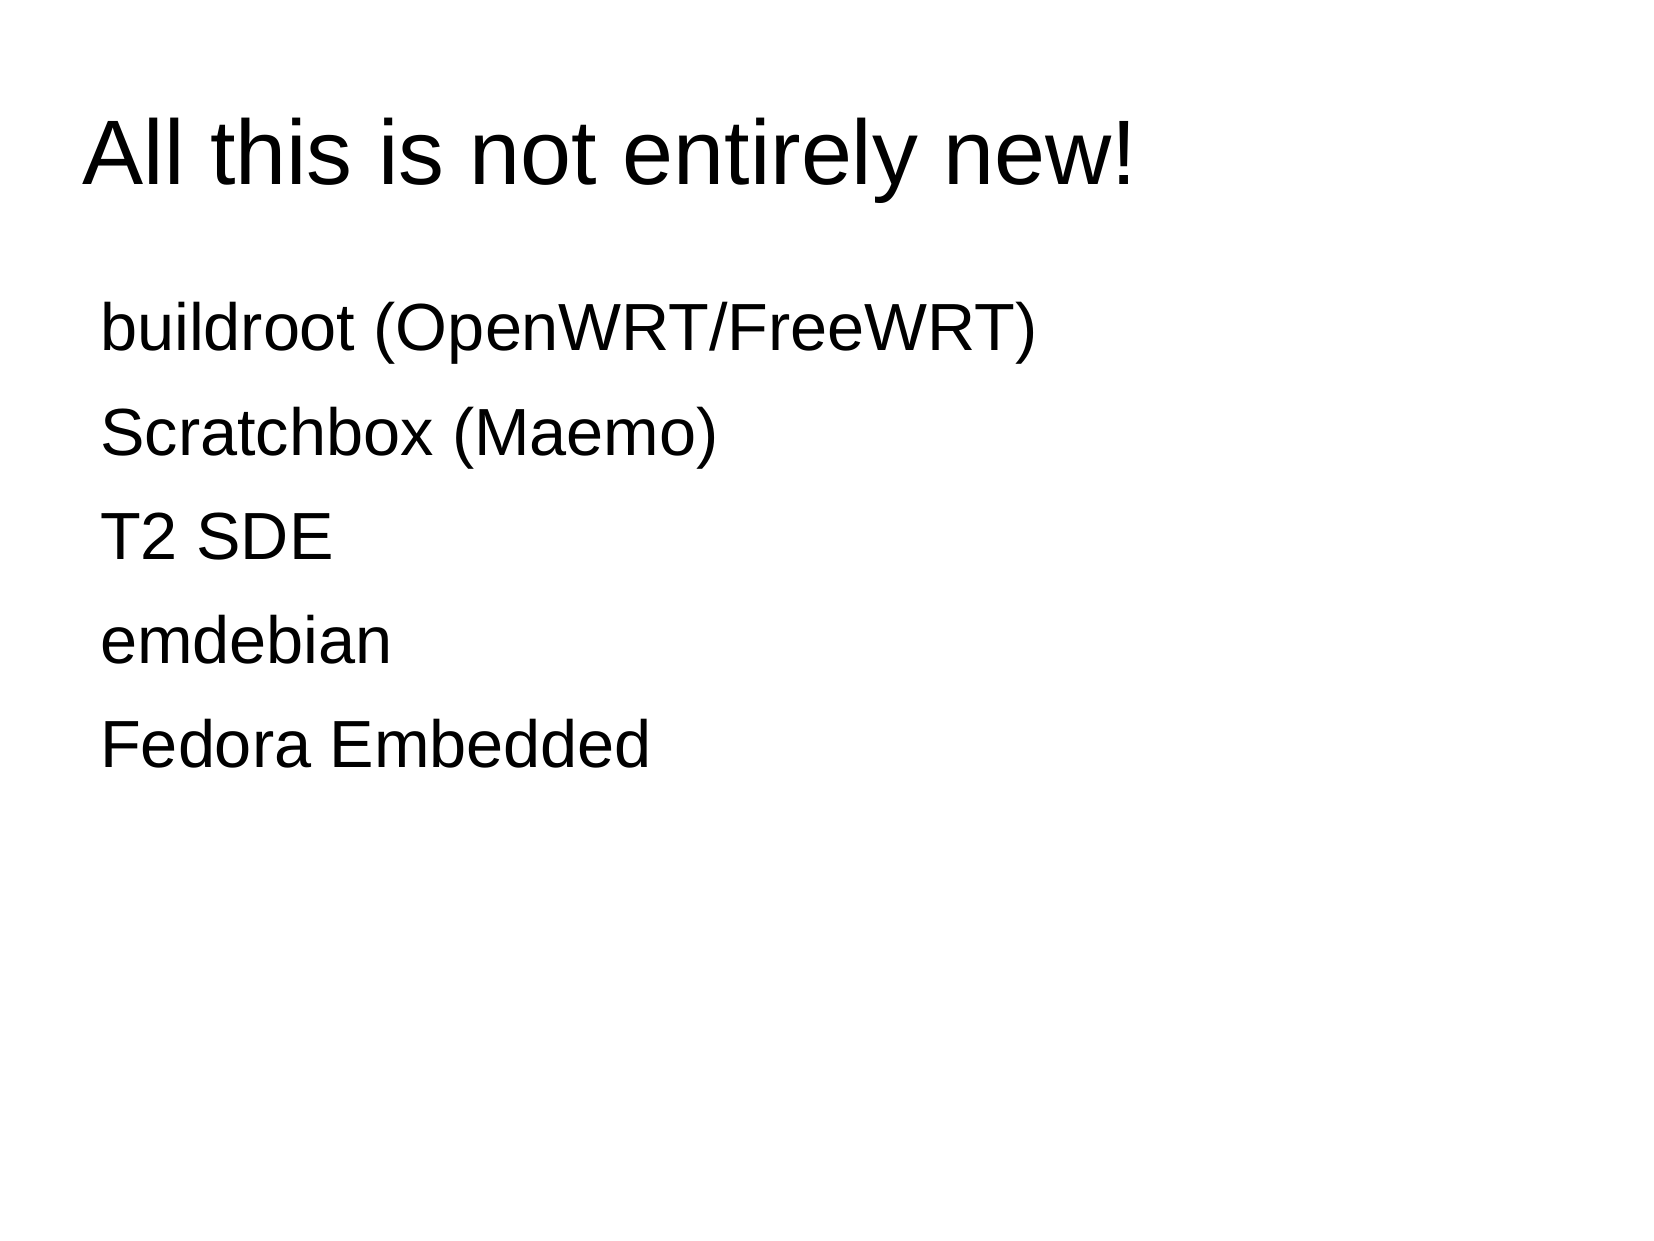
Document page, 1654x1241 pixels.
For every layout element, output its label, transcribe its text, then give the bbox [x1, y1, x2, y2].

title All this is not entirely new! [82, 56, 1571, 250]
list buildroot (OpenWRT/FreeWRT) Scratchbox (Maemo) T2 SDE emdebian Fedora Embedded [82, 290, 1571, 1094]
